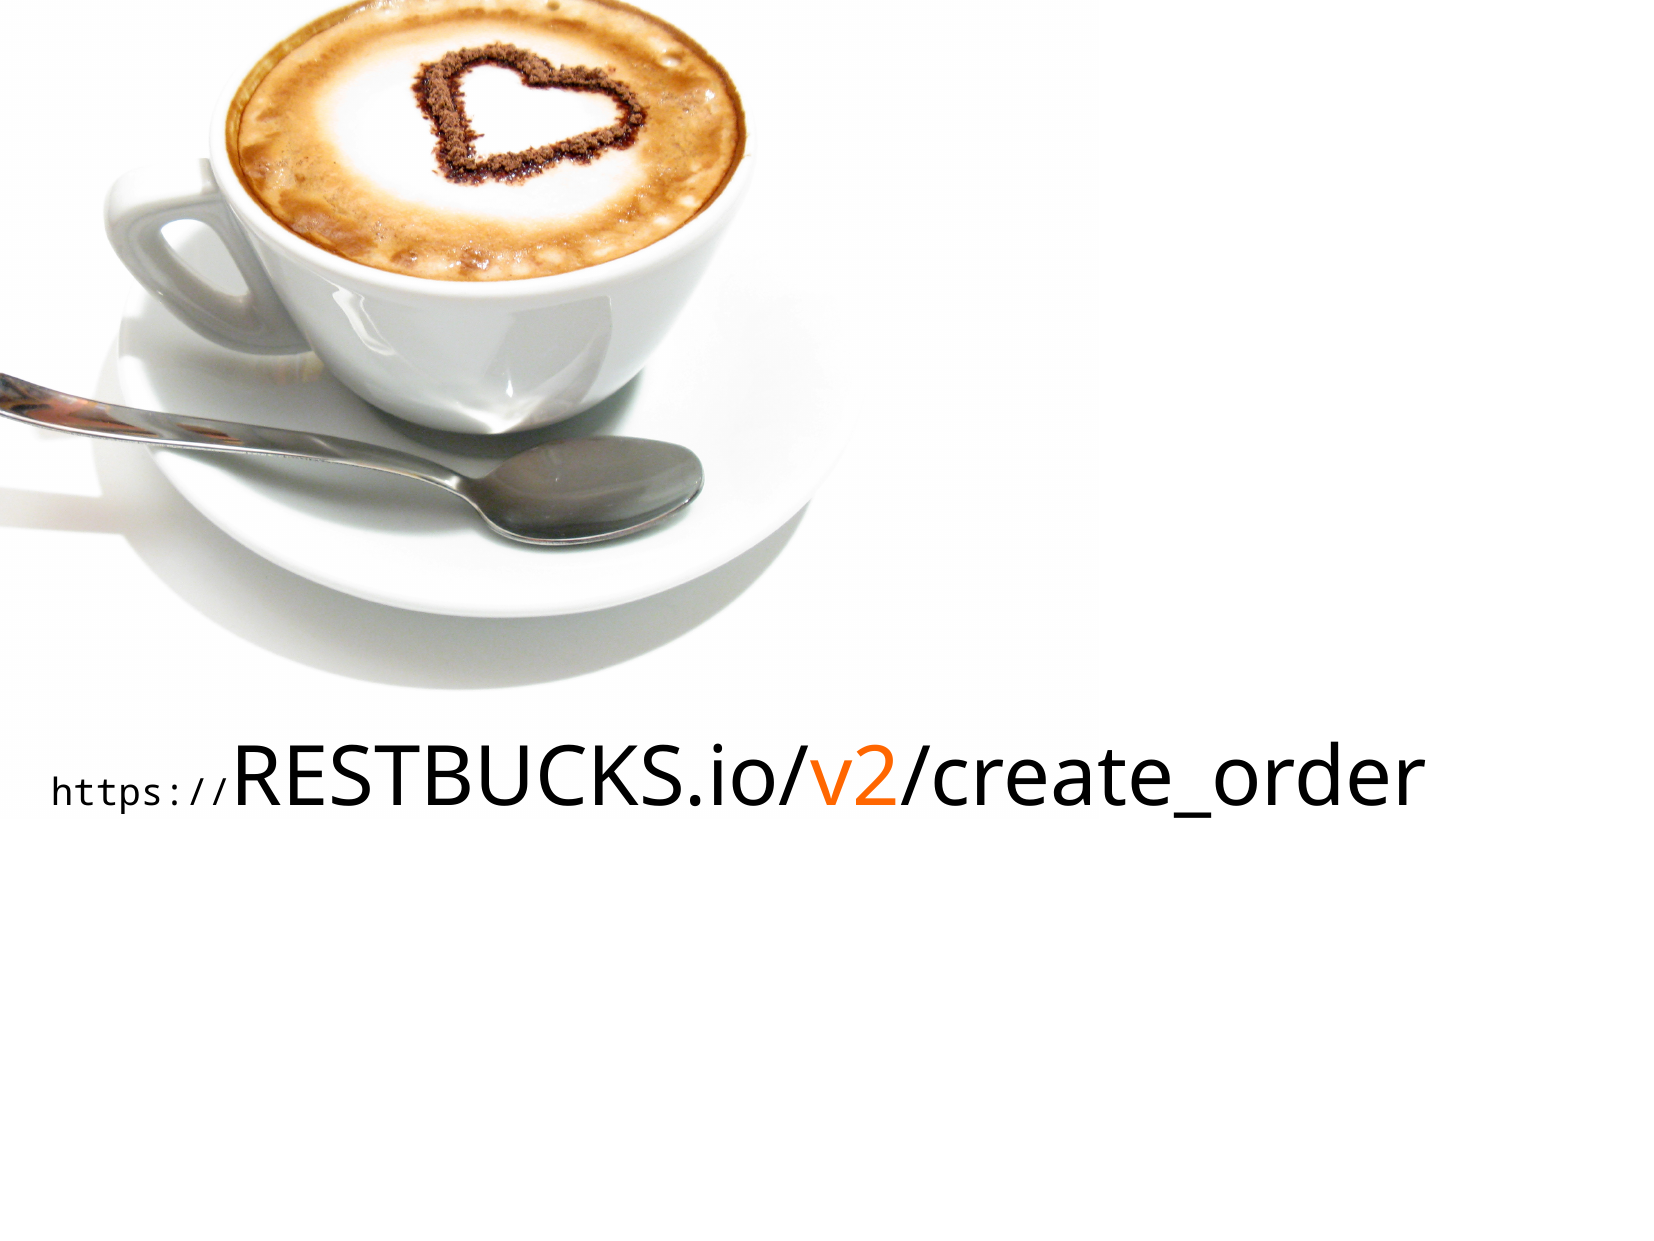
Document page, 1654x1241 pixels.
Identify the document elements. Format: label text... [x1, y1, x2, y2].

picture [0, 0, 1099, 819]
text_box https://RESTBUCKS.io/v2/create_order [36, 709, 1642, 821]
